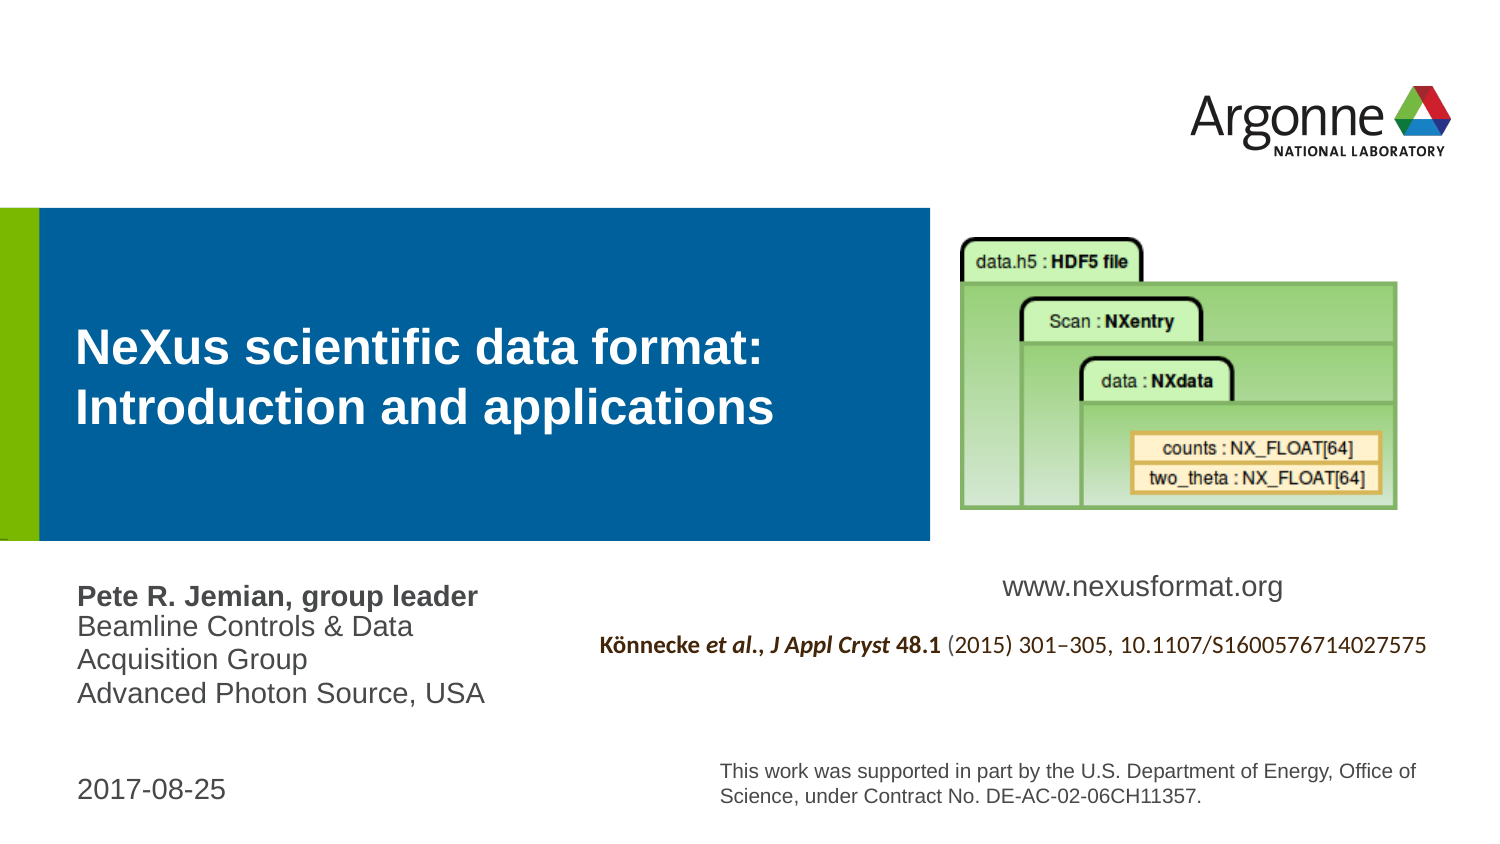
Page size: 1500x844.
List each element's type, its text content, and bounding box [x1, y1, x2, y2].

title NeXus scientific data format: Introduction and applications [40, 207, 931, 541]
list erhtjhtyhy [0, 207, 40, 541]
list Beamline Controls & Data Acquisition Group Advanced Photon Source, USA [77, 610, 519, 723]
picture [960, 237, 1456, 511]
text_box www.nexusformat.org [1002, 570, 1336, 618]
list Pete R. Jemian, group leader [77, 563, 519, 610]
text_box This work was supported in part by the U.S. Department of Energy, Office of Science, under Contract No. DE-AC-02-06CH11357. [705, 750, 1456, 820]
text_box Könnecke et al., J Appl Cryst 48.1 (2015) 301–305, 10.1107/S1600576714027575 [585, 626, 1471, 676]
picture [1177, 66, 1471, 173]
list 2017-08-25 [77, 749, 1044, 814]
